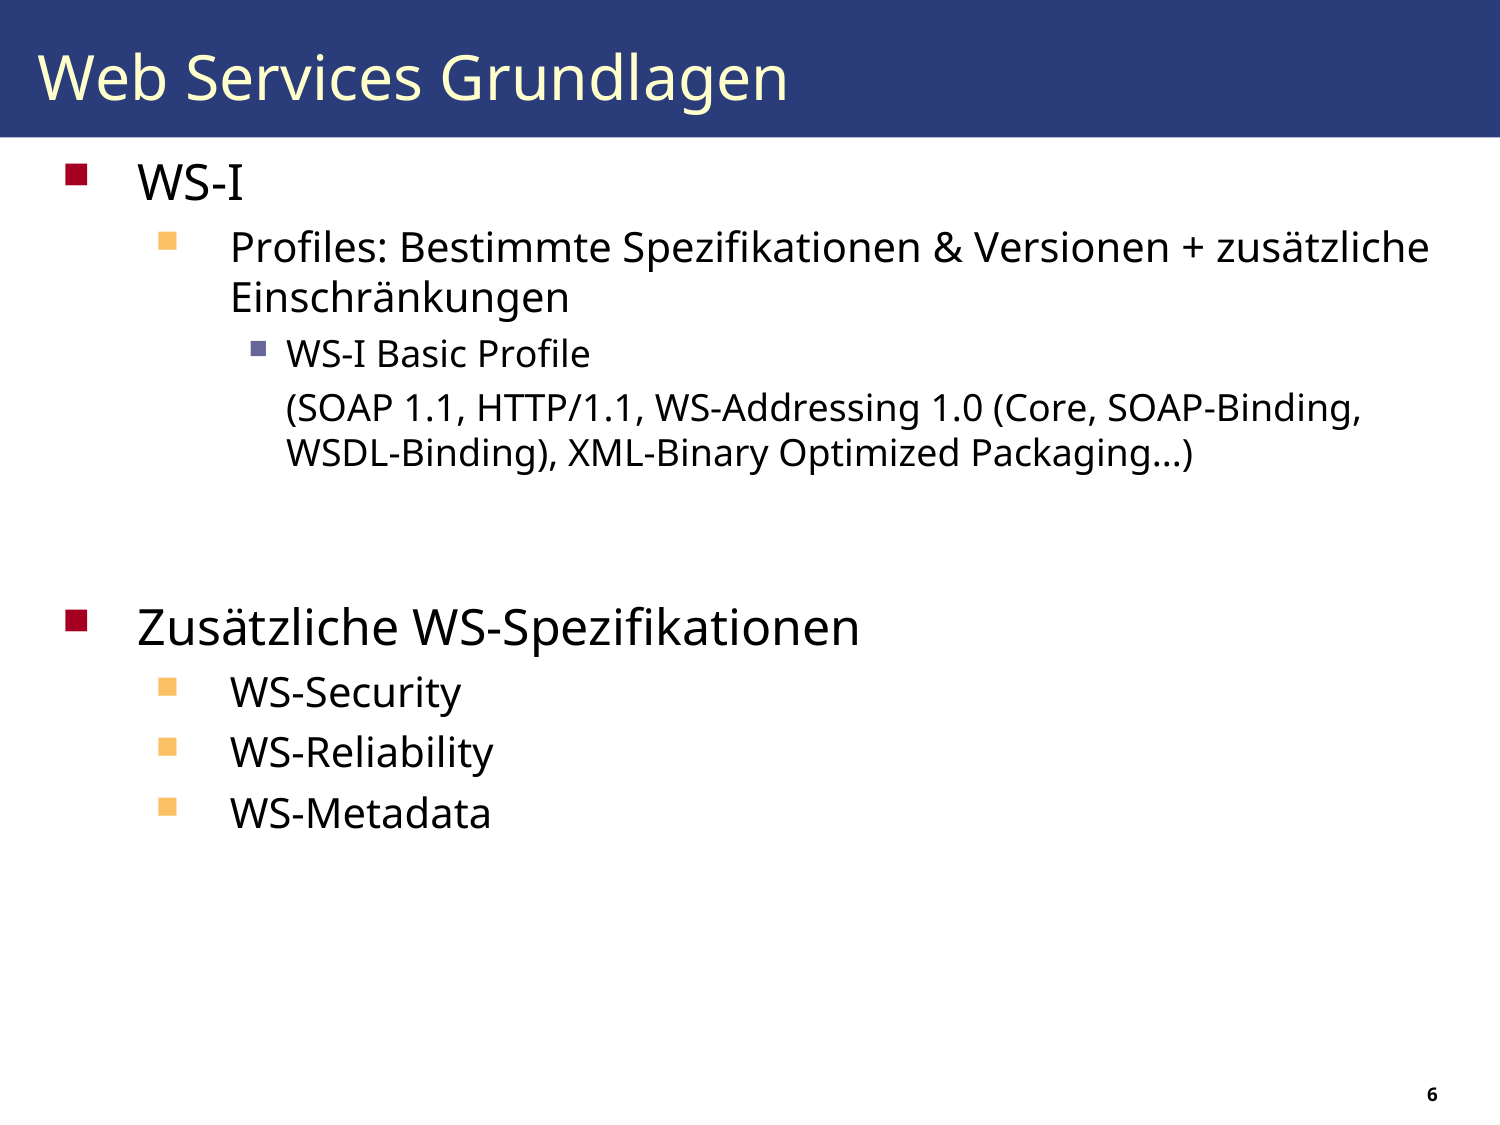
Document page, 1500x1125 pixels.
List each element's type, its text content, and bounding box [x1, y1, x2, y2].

text_box Web Services Grundlagen [37, 0, 1476, 151]
text_box WS-I Profiles: Bestimmte Spezifikationen & Versionen + zusätzliche Einschränkungen WS-I Basic Profile (SOAP 1.1, HTTP/1.1, WS-Addressing 1.0 (Core, SOAP-Binding, WSDL-Binding), XML-Binary Optimized Packaging...)‏ Zusätzliche WS-Spezifikationen WS-Security WS-Reliability WS-Metadata [62, 149, 1450, 1073]
text_box <Nummer> [1412, 1077, 1500, 1117]
